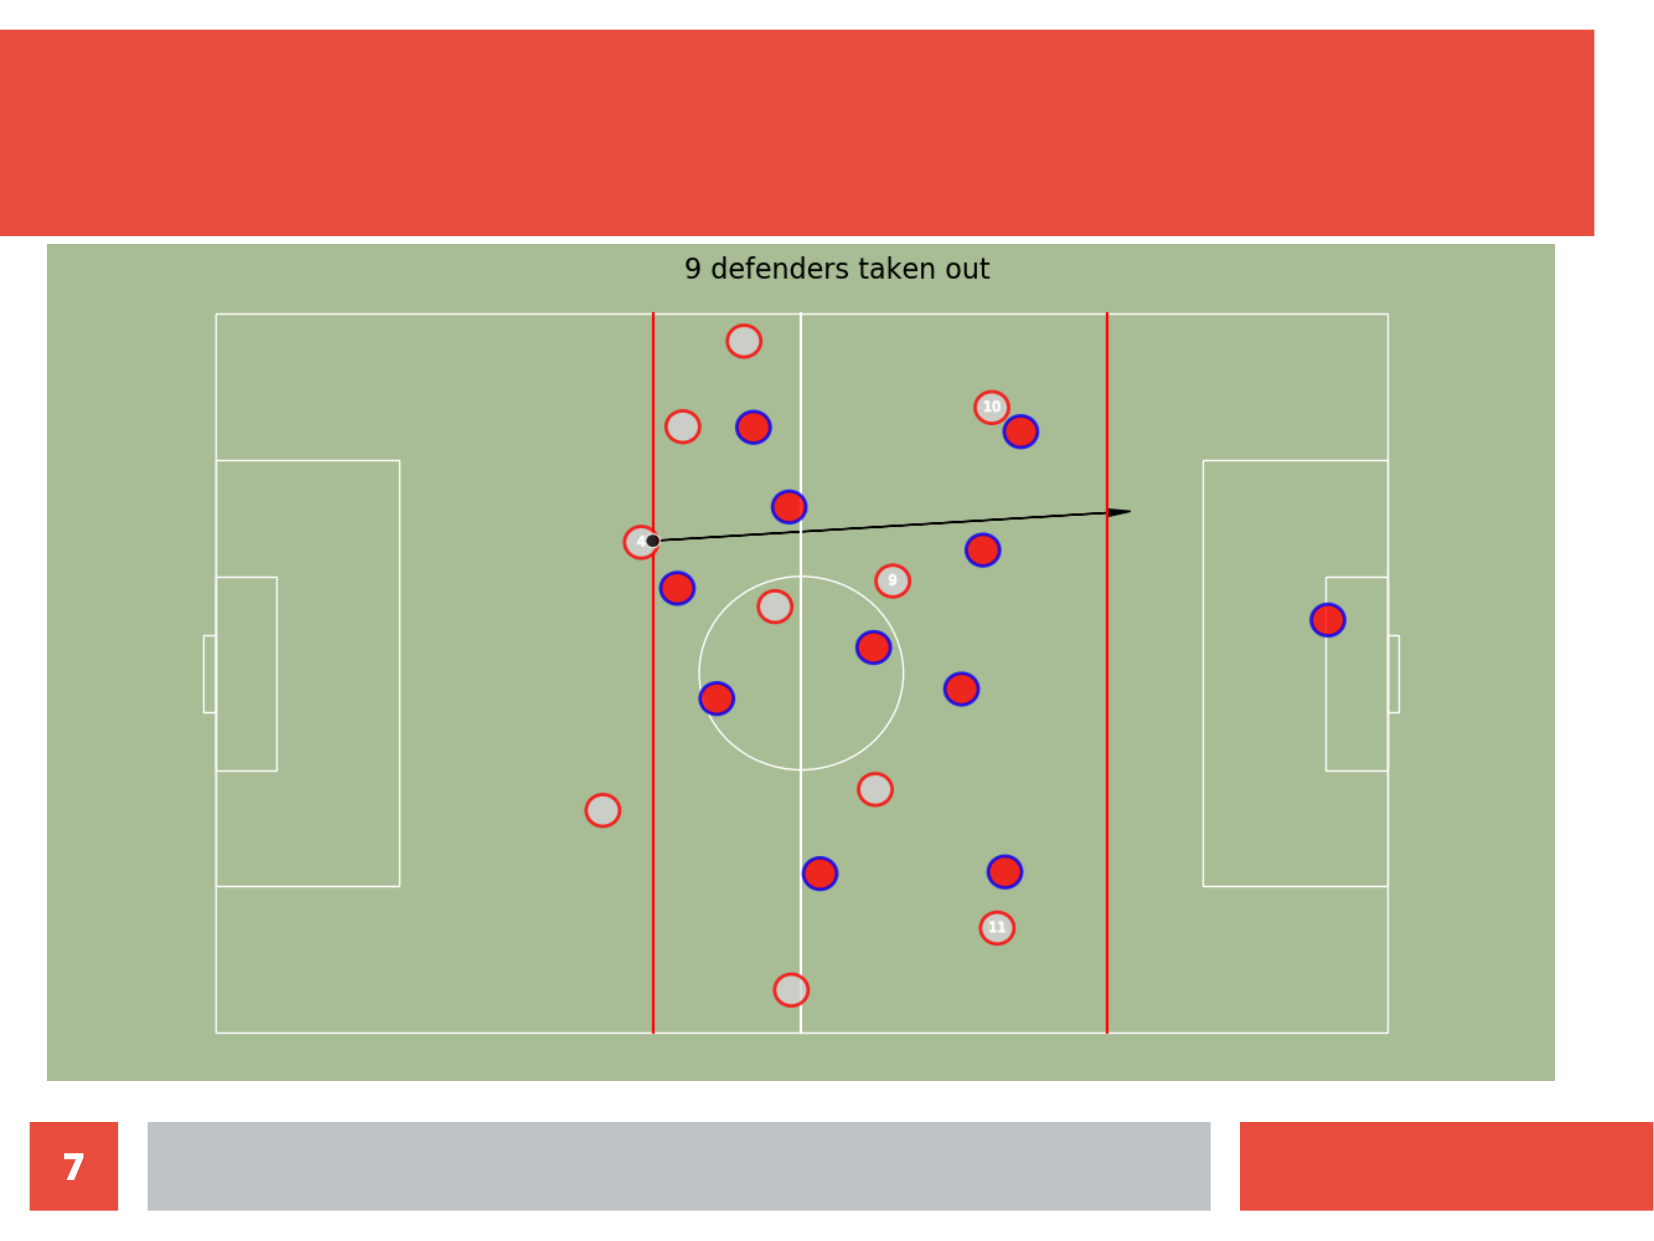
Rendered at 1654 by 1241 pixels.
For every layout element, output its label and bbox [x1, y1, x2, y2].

picture [47, 244, 1555, 1081]
